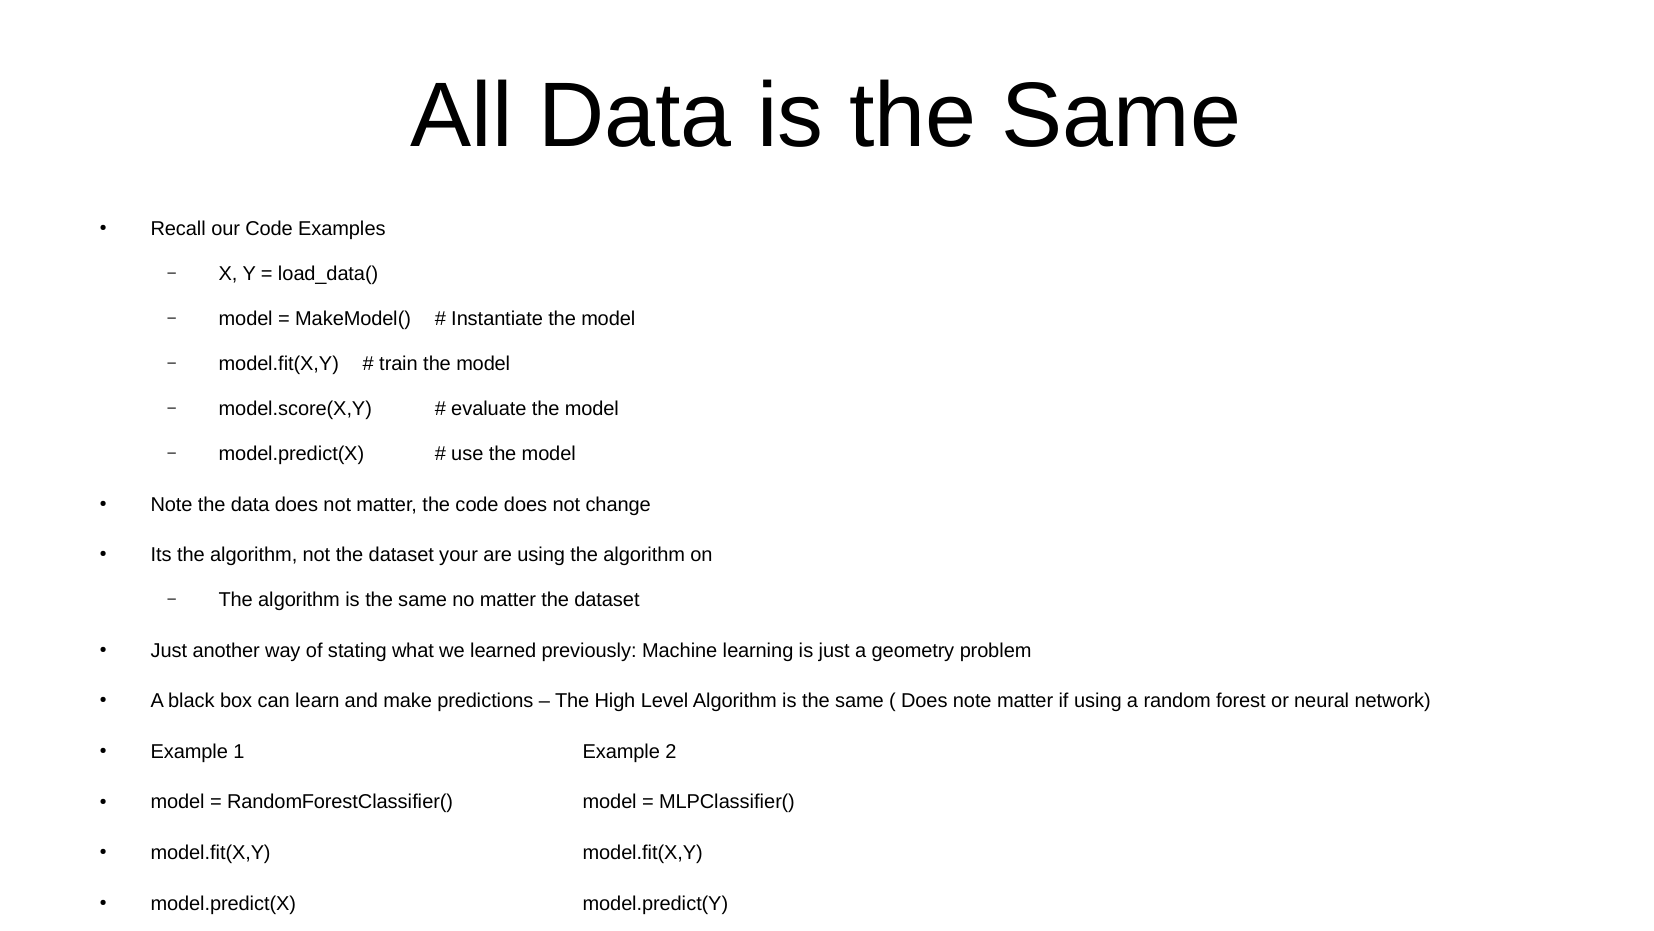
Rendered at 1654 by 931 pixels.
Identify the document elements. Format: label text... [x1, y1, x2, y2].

list Recall our Code Examples X, Y = load_data() model = MakeModel() # Instantiate the model model.fit(X,Y) # train the model model.score(X,Y) # evaluate the model model.predict(X) # use the model Note the data does not matter, the code does not change Its the algorithm, not the dataset your are using the algorithm on The algorithm is the same no matter the dataset Just another way of stating what we learned previously: Machine learning is just a geometry problem A black box can learn and make predictions – The High Level Algorithm is the same ( Does note matter if using a random forest or neural network) Example 1 Example 2 model = RandomForestClassifier() model = MLPClassifier() model.fit(X,Y) model.fit(X,Y) model.predict(X) model.predict(Y) [82, 217, 1636, 916]
title All Data is the Same [82, 37, 1571, 193]
